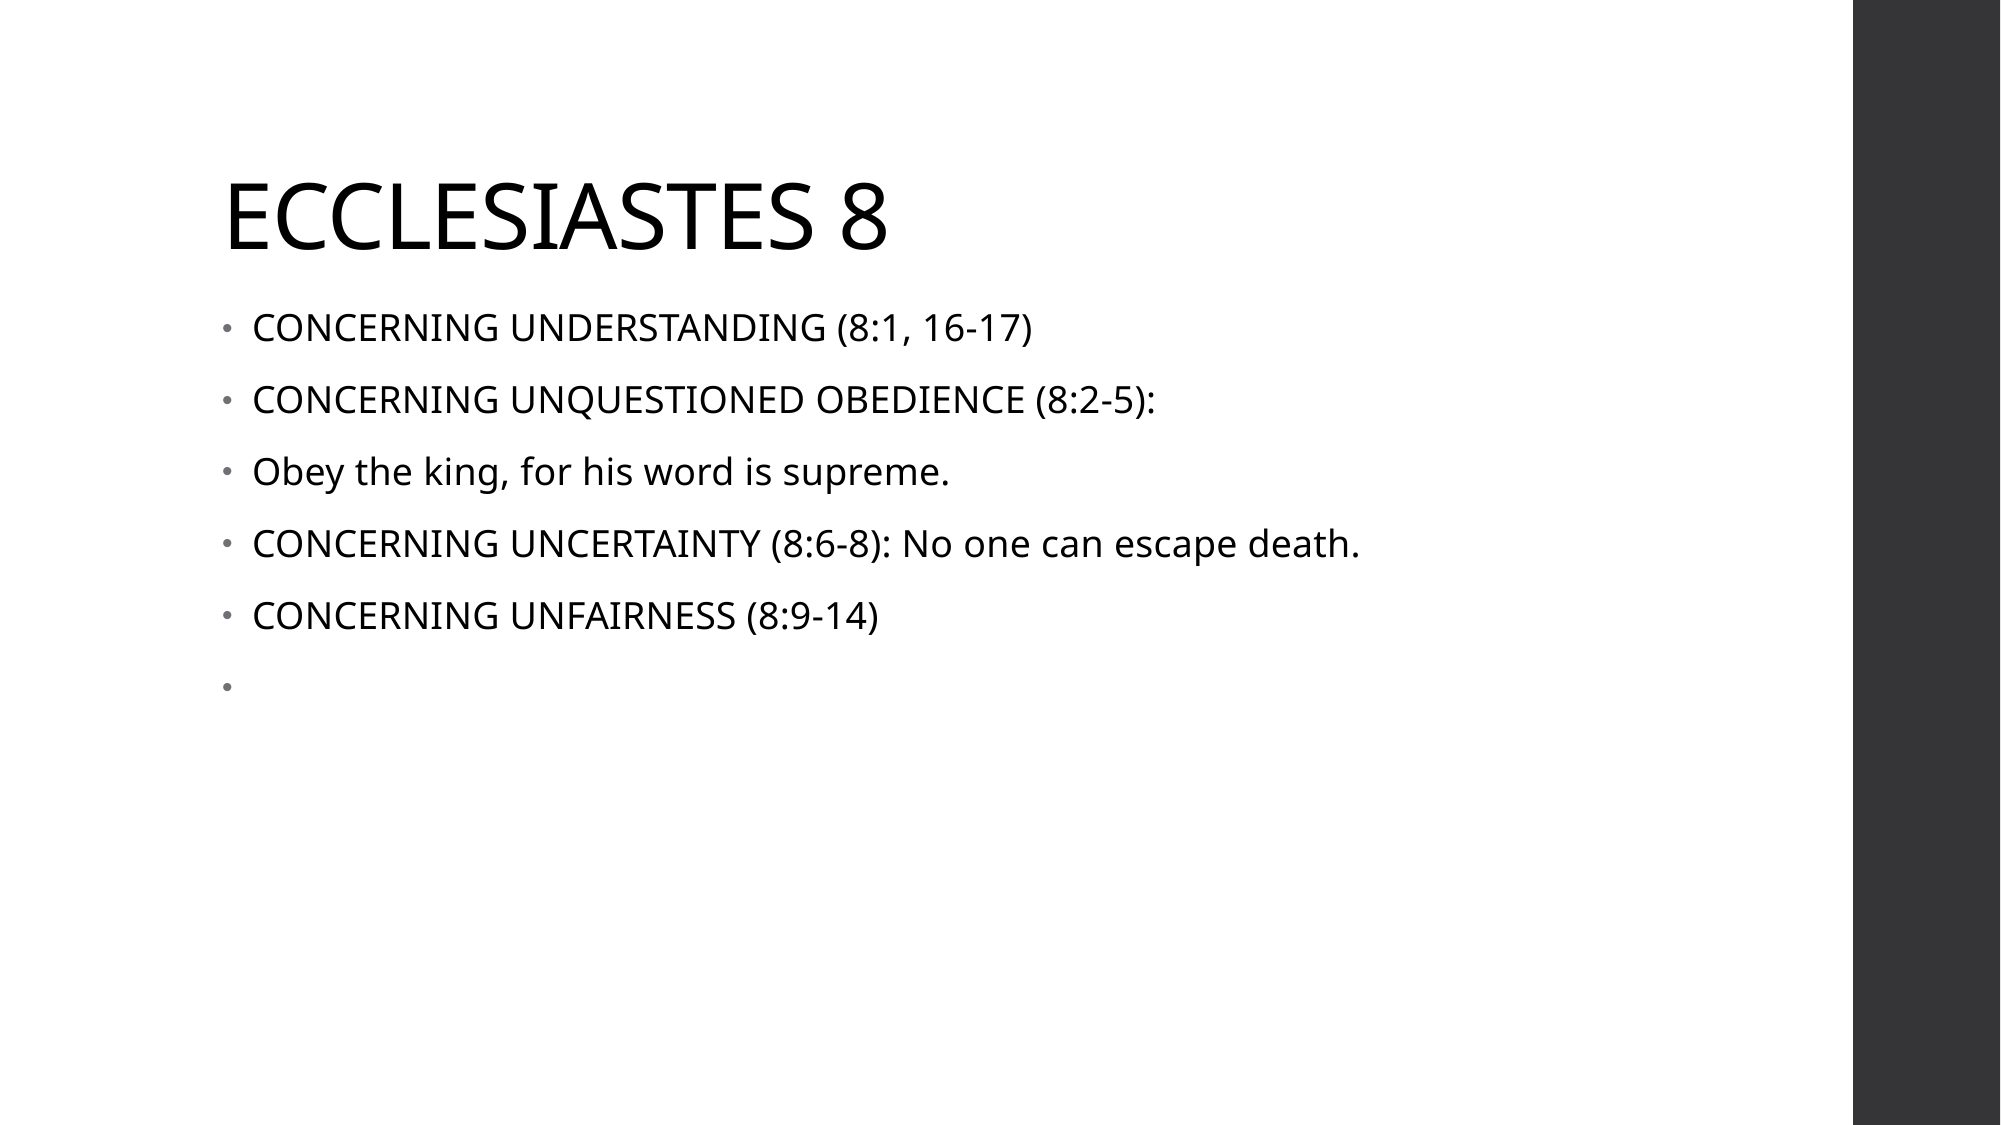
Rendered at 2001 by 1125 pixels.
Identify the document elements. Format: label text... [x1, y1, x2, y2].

list CONCERNING UNDERSTANDING (8:1, 16-17) CONCERNING UNQUESTIONED OBEDIENCE (8:2-5): Obey the king, for his word is supreme. CONCERNING UNCERTAINTY (8:6-8): No one can escape death. CONCERNING UNFAIRNESS (8:9-14) [206, 299, 1617, 1014]
title ECCLESIASTES 8 [206, 60, 1797, 278]
